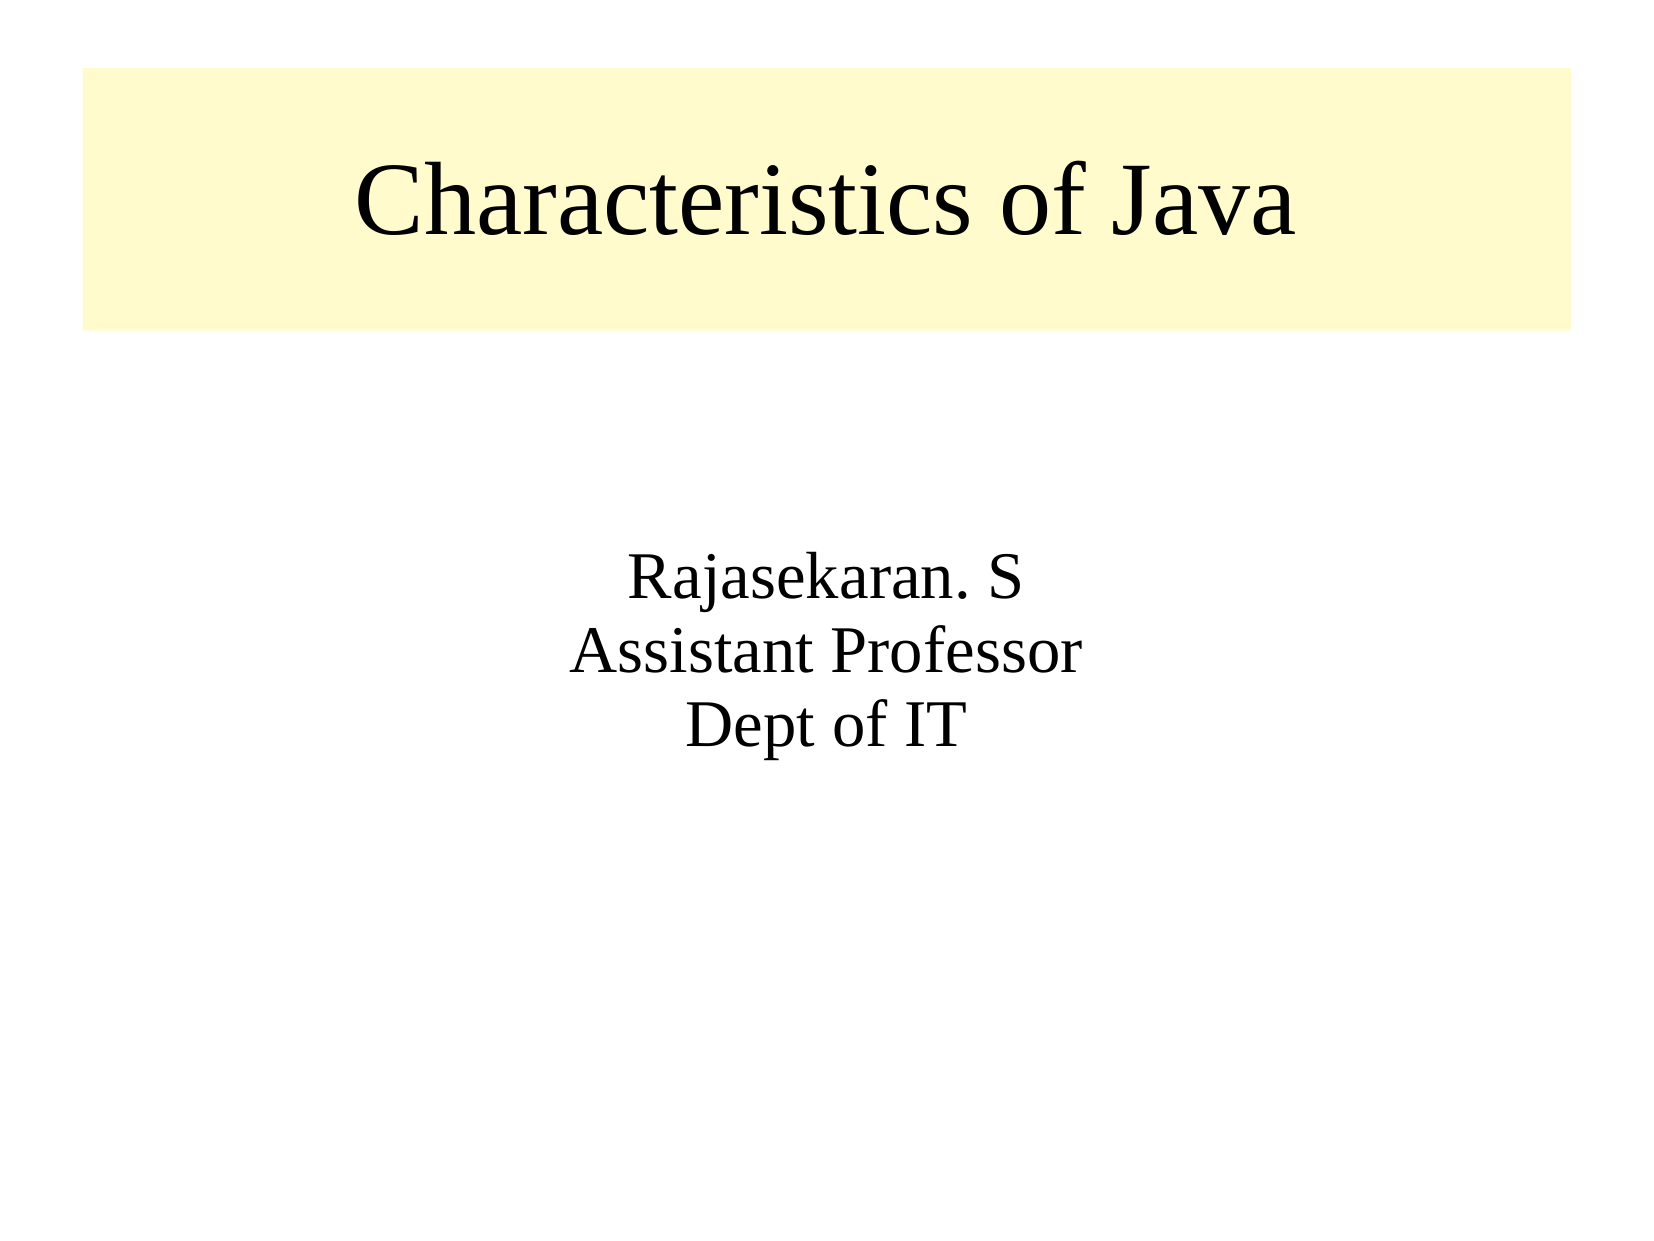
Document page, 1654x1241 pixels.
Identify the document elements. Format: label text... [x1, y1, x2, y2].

subtitle Rajasekaran. S Assistant Professor Dept of IT [82, 290, 1571, 1010]
title Characteristics of Java [82, 68, 1571, 290]
